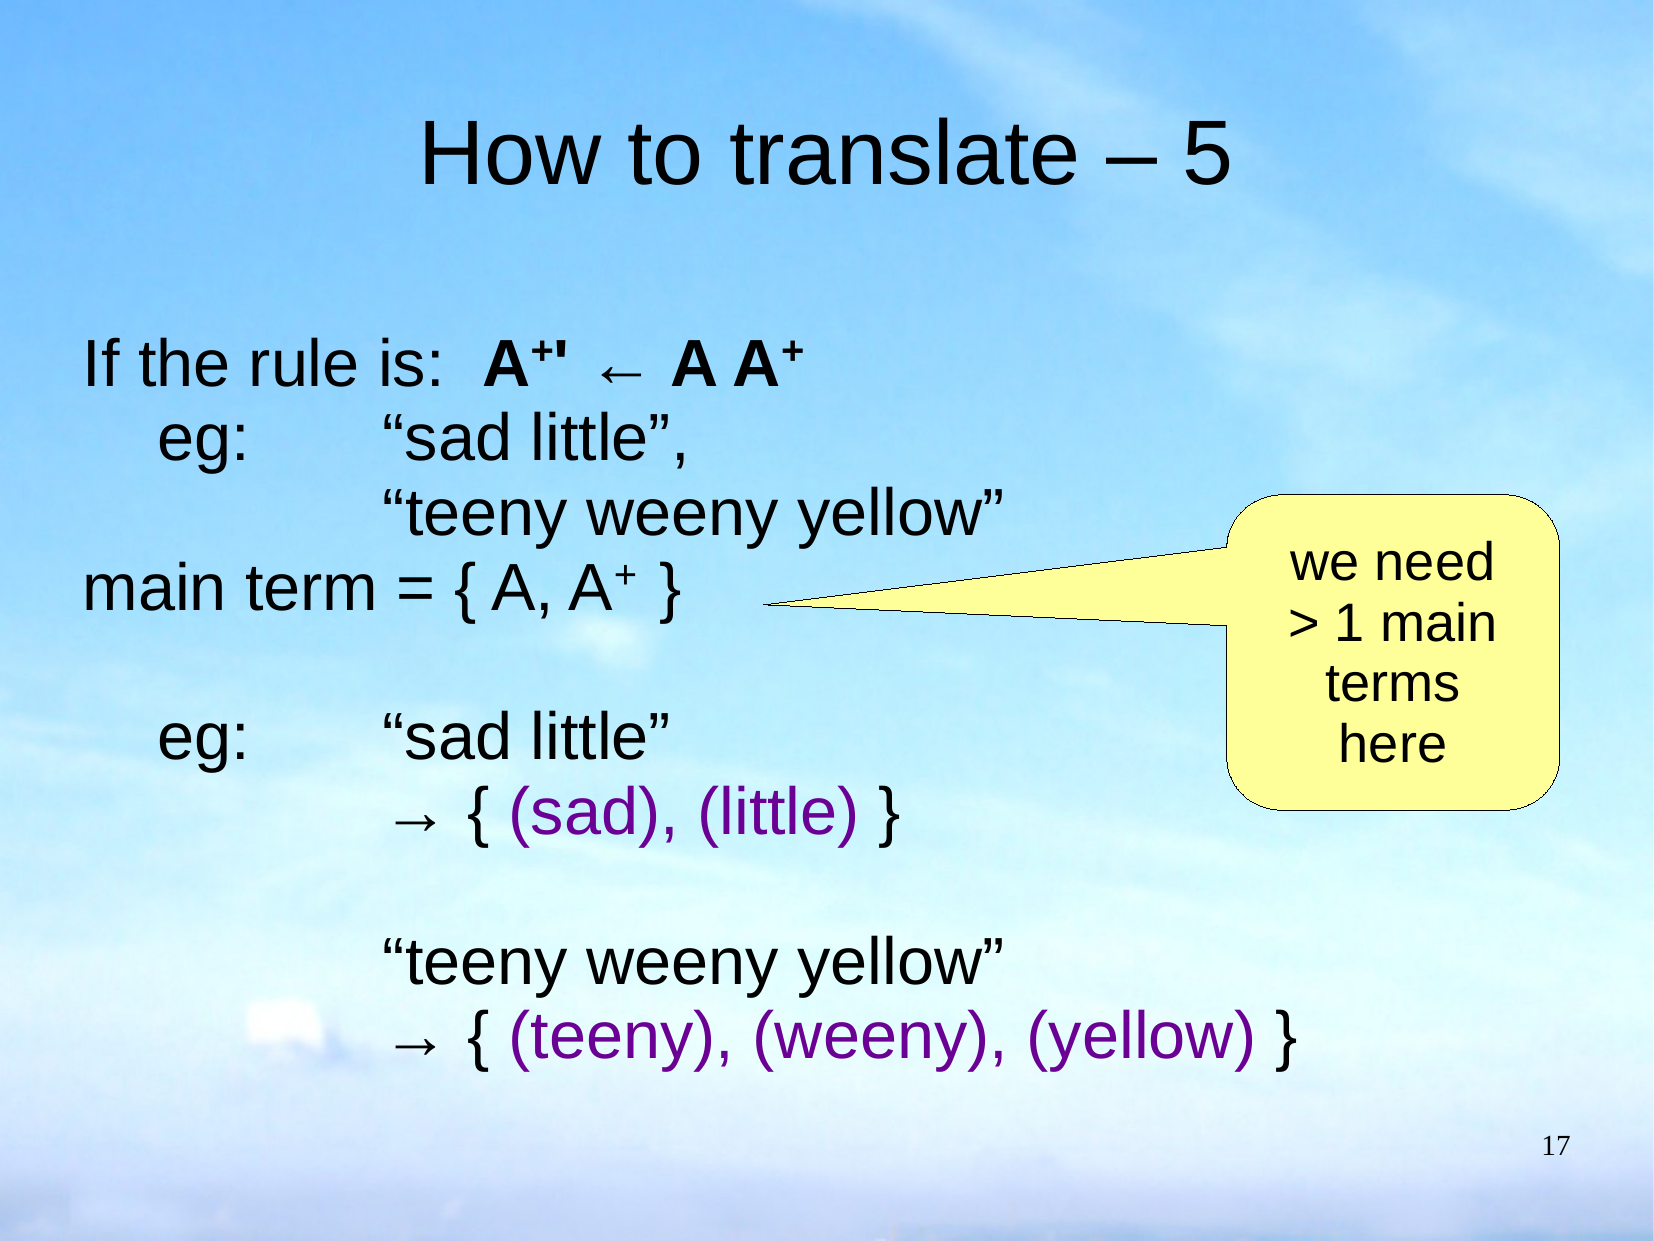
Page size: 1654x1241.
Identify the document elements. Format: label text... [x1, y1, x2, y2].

picture [0, 0, 1654, 1241]
title How to translate – 5 [82, 56, 1571, 250]
text_box If the rule is: A+' ← A A+ eg: “sad little”, “teeny weeny yellow” main term = { A, A+ } eg: “sad little” → { (sad), (little) } “teeny weeny yellow” → { (teeny), (weeny), (yellow) } [82, 297, 1571, 1102]
text_box we need > 1 main terms here [763, 494, 1560, 811]
